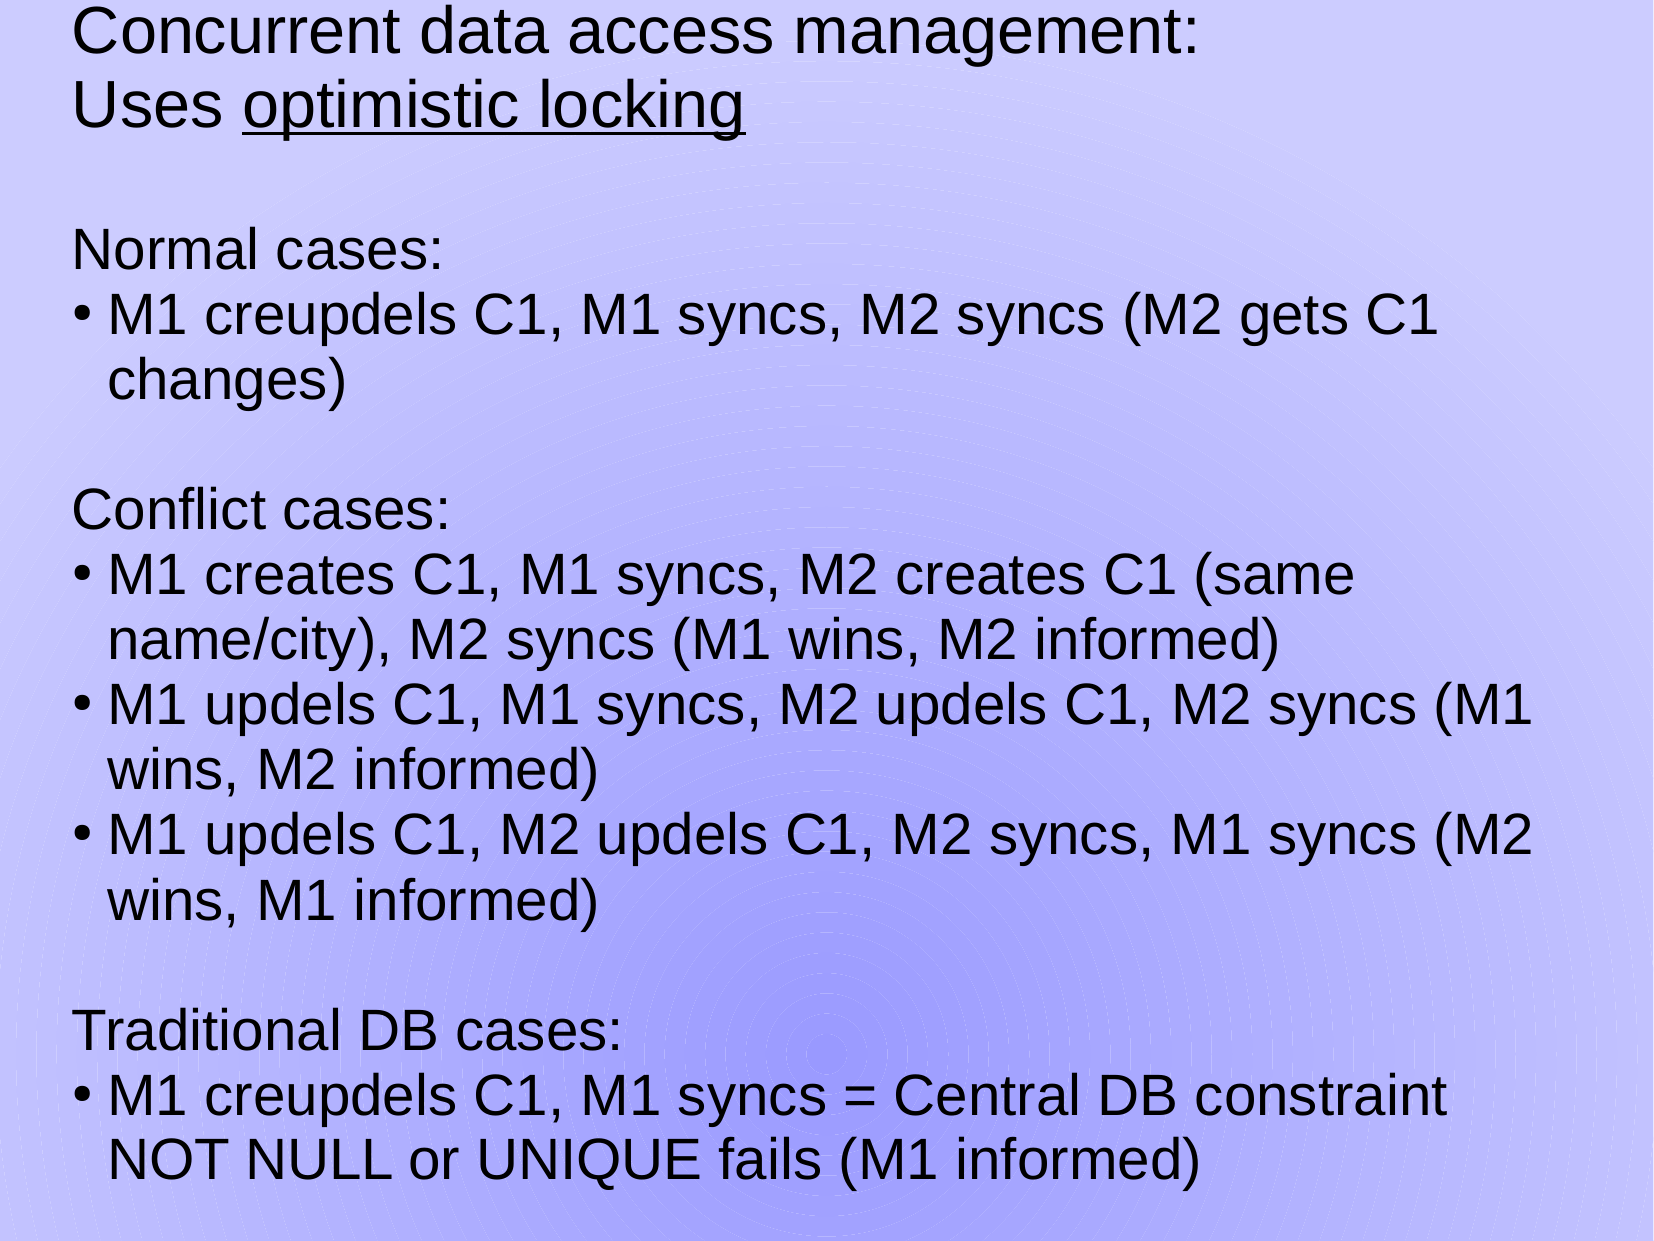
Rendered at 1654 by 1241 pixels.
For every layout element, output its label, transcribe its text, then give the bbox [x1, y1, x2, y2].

subtitle Concurrent data access management: Uses optimistic locking Normal cases: M1 creupdels C1, M1 syncs, M2 syncs (M2 gets C1 changes) Conflict cases: M1 creates C1, M1 syncs, M2 creates C1 (same name/city), M2 syncs (M1 wins, M2 informed) M1 updels C1, M1 syncs, M2 updels C1, M2 syncs (M1 wins, M2 informed) M1 updels C1, M2 updels C1, M2 syncs, M1 syncs (M2 wins, M1 informed) Traditional DB cases: M1 creupdels C1, M1 syncs = Central DB constraint NOT NULL or UNIQUE fails (M1 informed) [71, 0, 1561, 1193]
